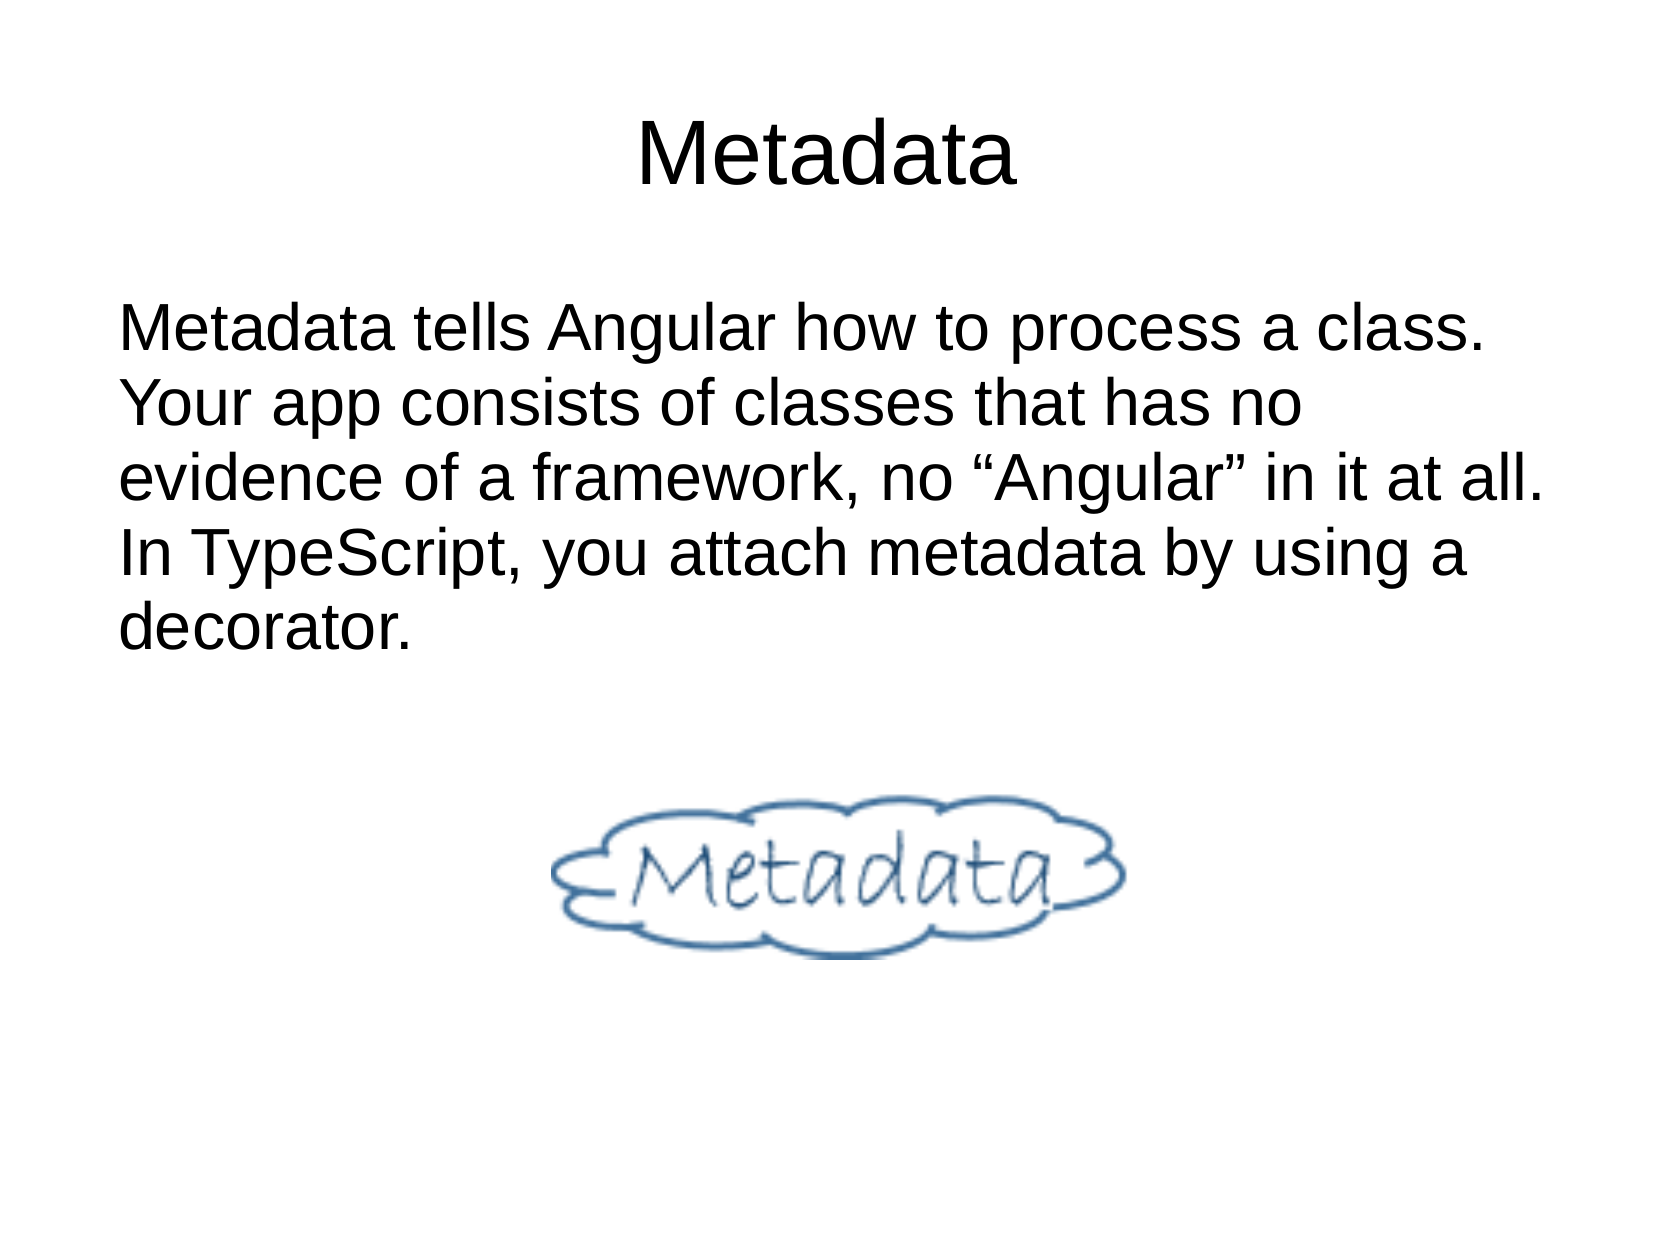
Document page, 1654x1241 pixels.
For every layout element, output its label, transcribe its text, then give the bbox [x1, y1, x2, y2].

title Metadata [82, 49, 1571, 257]
subtitle Metadata tells Angular how to process a class. Your app consists of classes that has no evidence of a framework, no “Angular” in it at all. In TypeScript, you attach metadata by using a decorator. [82, 290, 1571, 1010]
